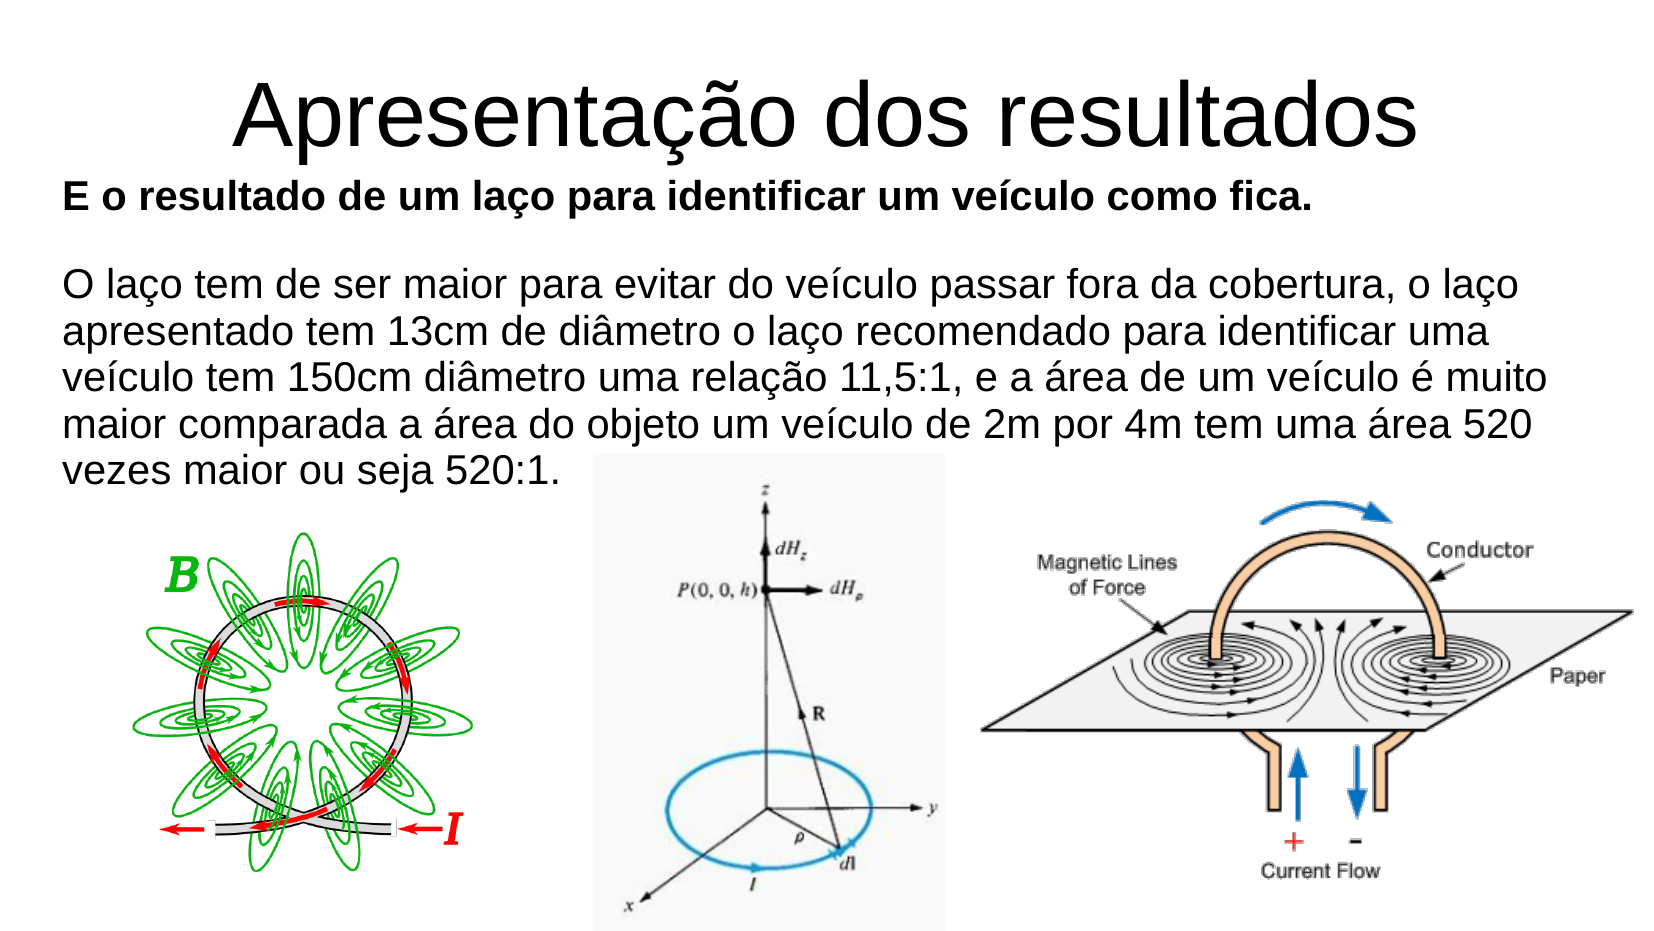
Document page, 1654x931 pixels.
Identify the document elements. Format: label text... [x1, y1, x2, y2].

picture [118, 518, 487, 886]
picture [593, 453, 945, 931]
title Apresentação dos resultados [82, 12, 1571, 165]
picture [980, 500, 1634, 886]
text_box E o resultado de um laço para identificar um veículo como fica. O laço tem de ser maior para evitar do veículo passar fora da cobertura, o laço apresentado tem 13cm de diâmetro o laço recomendado para identificar uma veículo tem 150cm diâmetro uma relação 11,5:1, e a área de um veículo é muito maior comparada a área do objeto um veículo de 2m por 4m tem uma área 520 vezes maior ou seja 520:1. [47, 165, 1619, 502]
